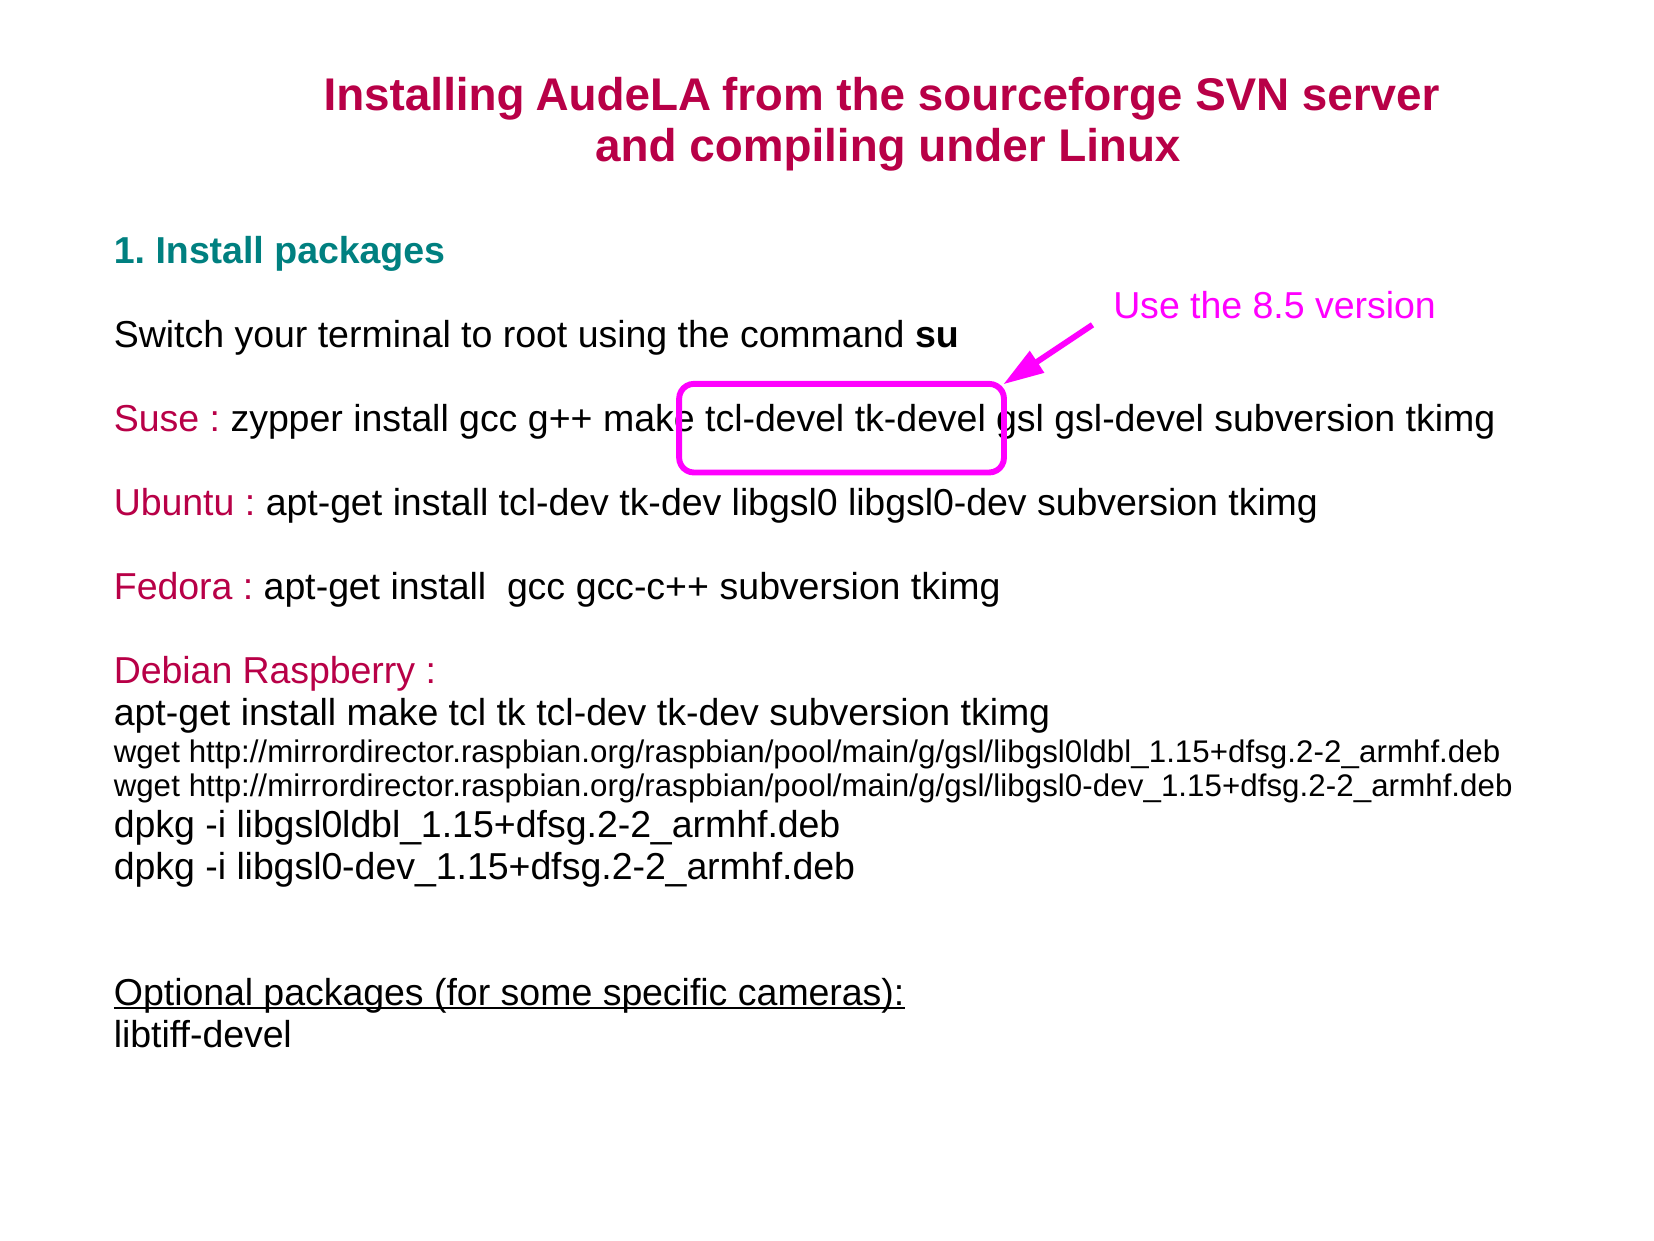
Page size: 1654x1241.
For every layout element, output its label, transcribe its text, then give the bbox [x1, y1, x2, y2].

text_box Installing AudeLA from the sourceforge SVN server and compiling under Linux [308, 61, 1468, 181]
text_box Use the 8.5 version [1098, 277, 1451, 335]
text_box 1. Install packages Switch your terminal to root using the command su Suse : zypper install gcc g++ make tcl-devel tk-devel gsl gsl-devel subversion tkimg Ubuntu : apt-get install tcl-dev tk-dev libgsl0 libgsl0-dev subversion tkimg Fedora : apt-get install gcc gcc-c++ subversion tkimg Debian Raspberry : apt-get install make tcl tk tcl-dev tk-dev subversion tkimg wget http://mirrordirector.raspbian.org/raspbian/pool/main/g/gsl/libgsl0ldbl_1.15+dfsg.2-2_armhf.deb wget http://mirrordirector.raspbian.org/raspbian/pool/main/g/gsl/libgsl0-dev_1.15+dfsg.2-2_armhf.deb dpkg -i libgsl0ldbl_1.15+dfsg.2-2_armhf.deb dpkg -i libgsl0-dev_1.15+dfsg.2-2_armhf.deb Optional packages (for some specific cameras): libtiff-devel [99, 222, 1530, 1067]
